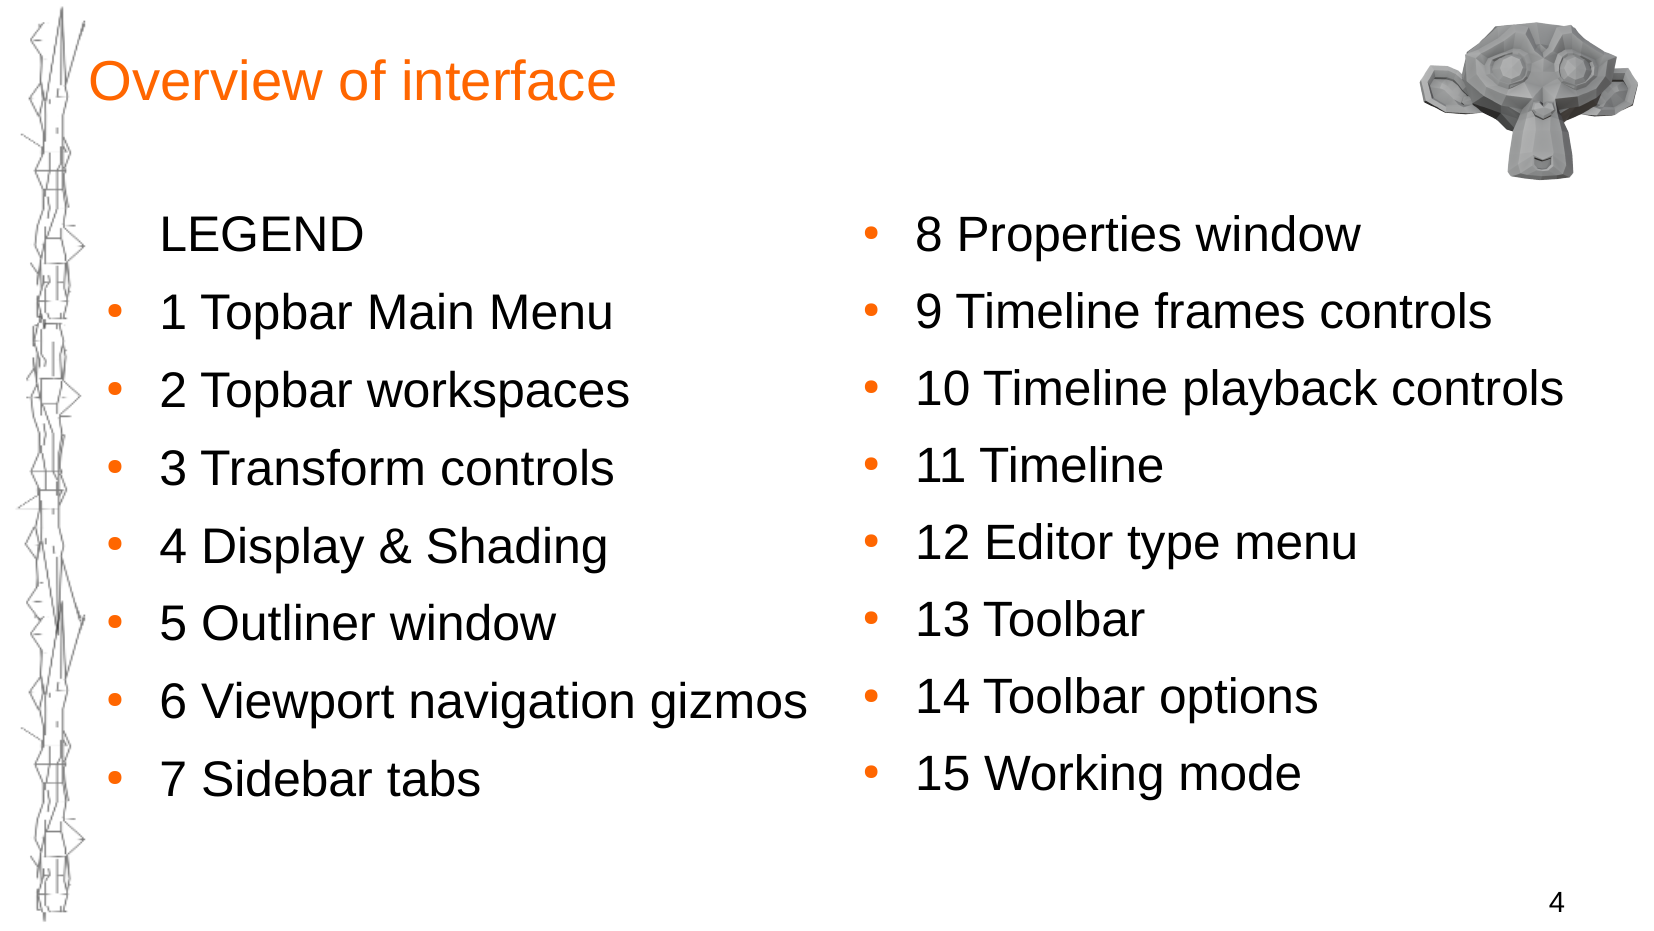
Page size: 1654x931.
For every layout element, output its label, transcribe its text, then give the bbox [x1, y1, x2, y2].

list 8 Properties window 9 Timeline frames controls 10 Timeline playback controls 11 Timeline 12 Editor type menu 13 Toolbar 14 Toolbar options 15 Working mode [845, 206, 1566, 857]
list LEGEND 1 Topbar Main Menu 2 Topbar workspaces 3 Transform controls 4 Display & Shading 5 Outliner window 6 Viewport navigation gizmos 7 Sidebar tabs [88, 206, 809, 857]
picture [1411, 11, 1645, 189]
title Overview of interface [88, 29, 1447, 133]
